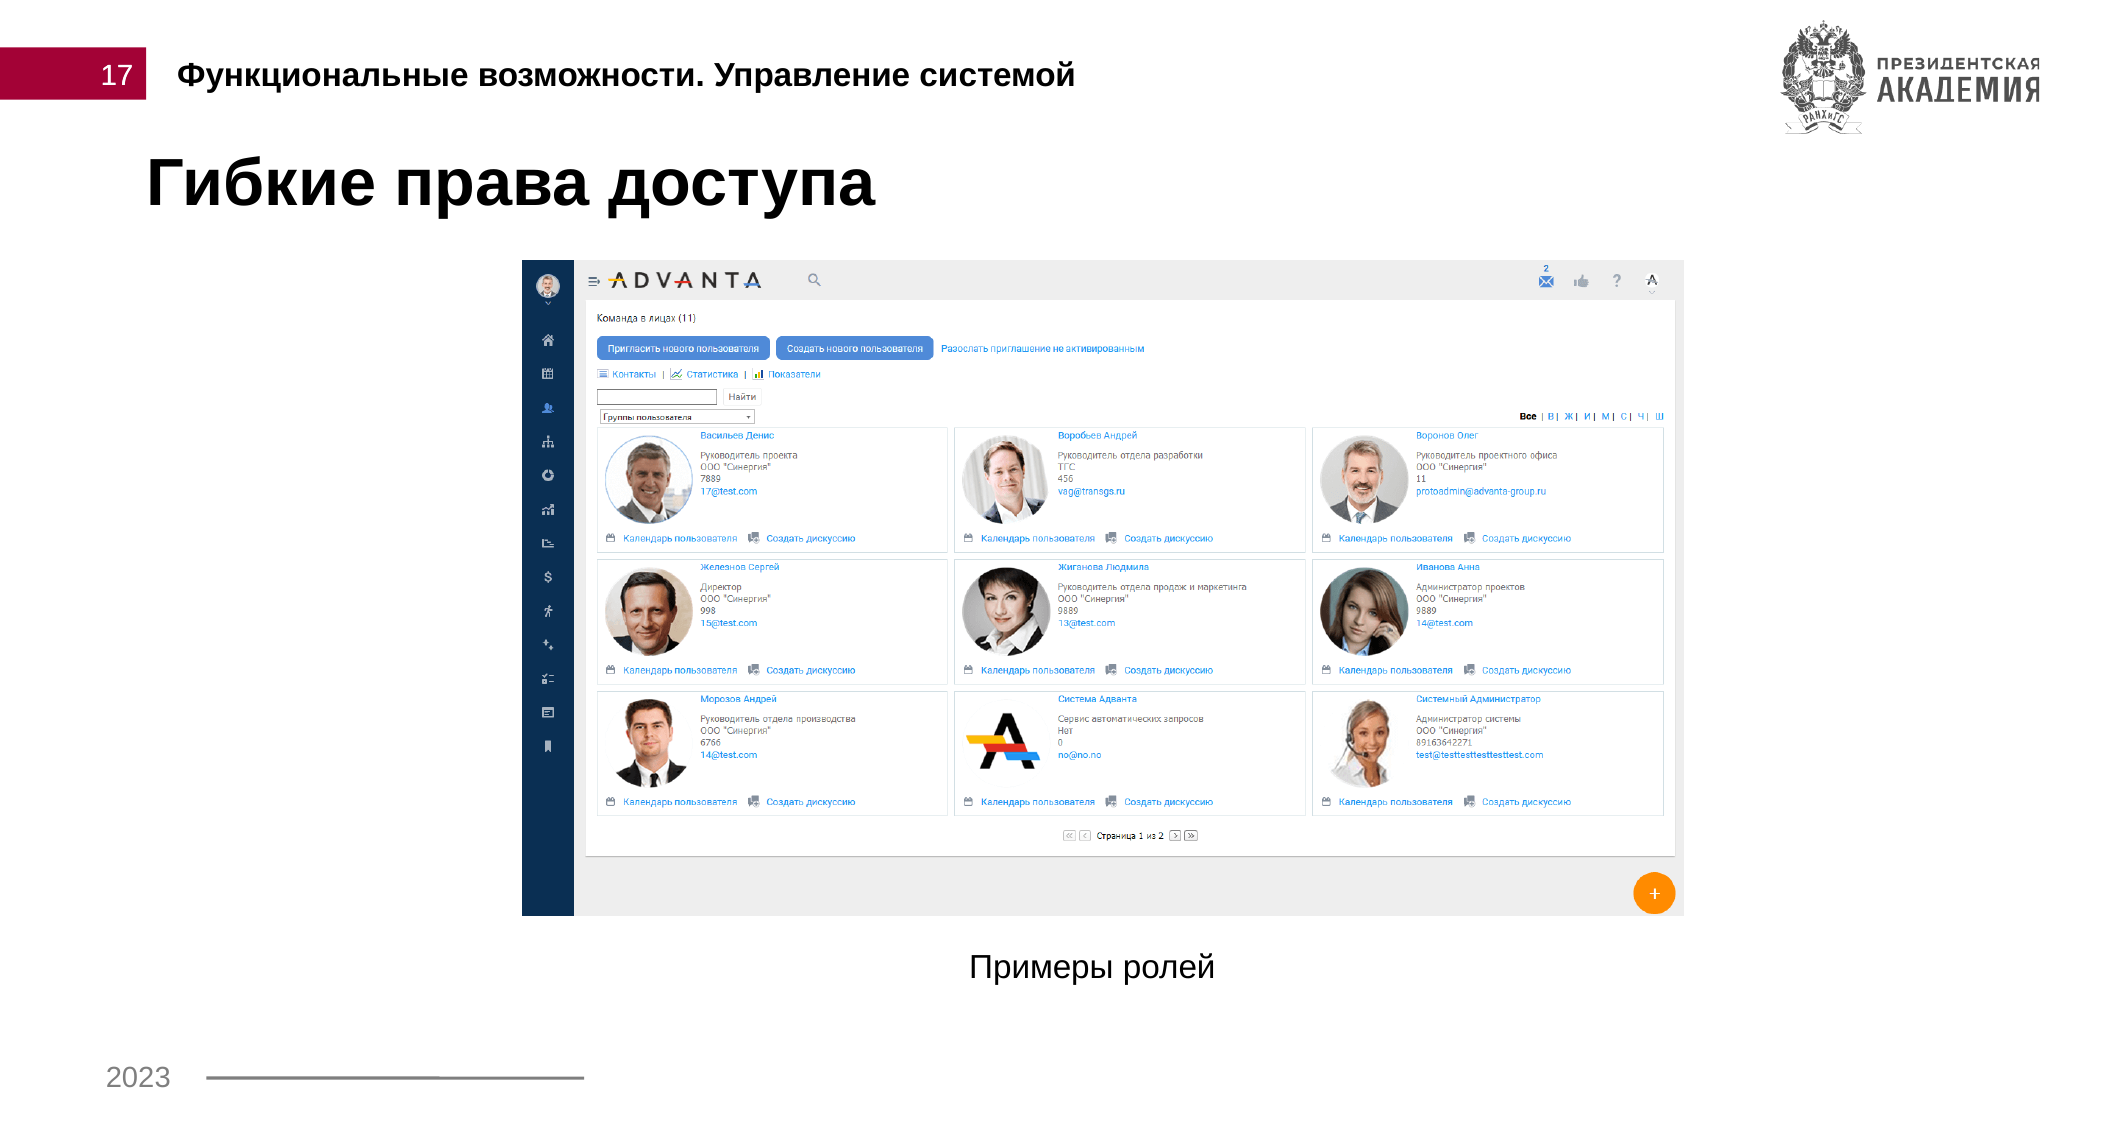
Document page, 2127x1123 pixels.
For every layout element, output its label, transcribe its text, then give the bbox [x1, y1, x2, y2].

picture [1780, 20, 2040, 134]
title Гибкие права доступа [146, 147, 1359, 232]
text_box Функциональные возможности. Управление системой [177, 43, 1447, 103]
slide_number <номер> [27, 43, 149, 104]
list Примеры ролей [561, 944, 1625, 1004]
picture [522, 260, 1684, 916]
